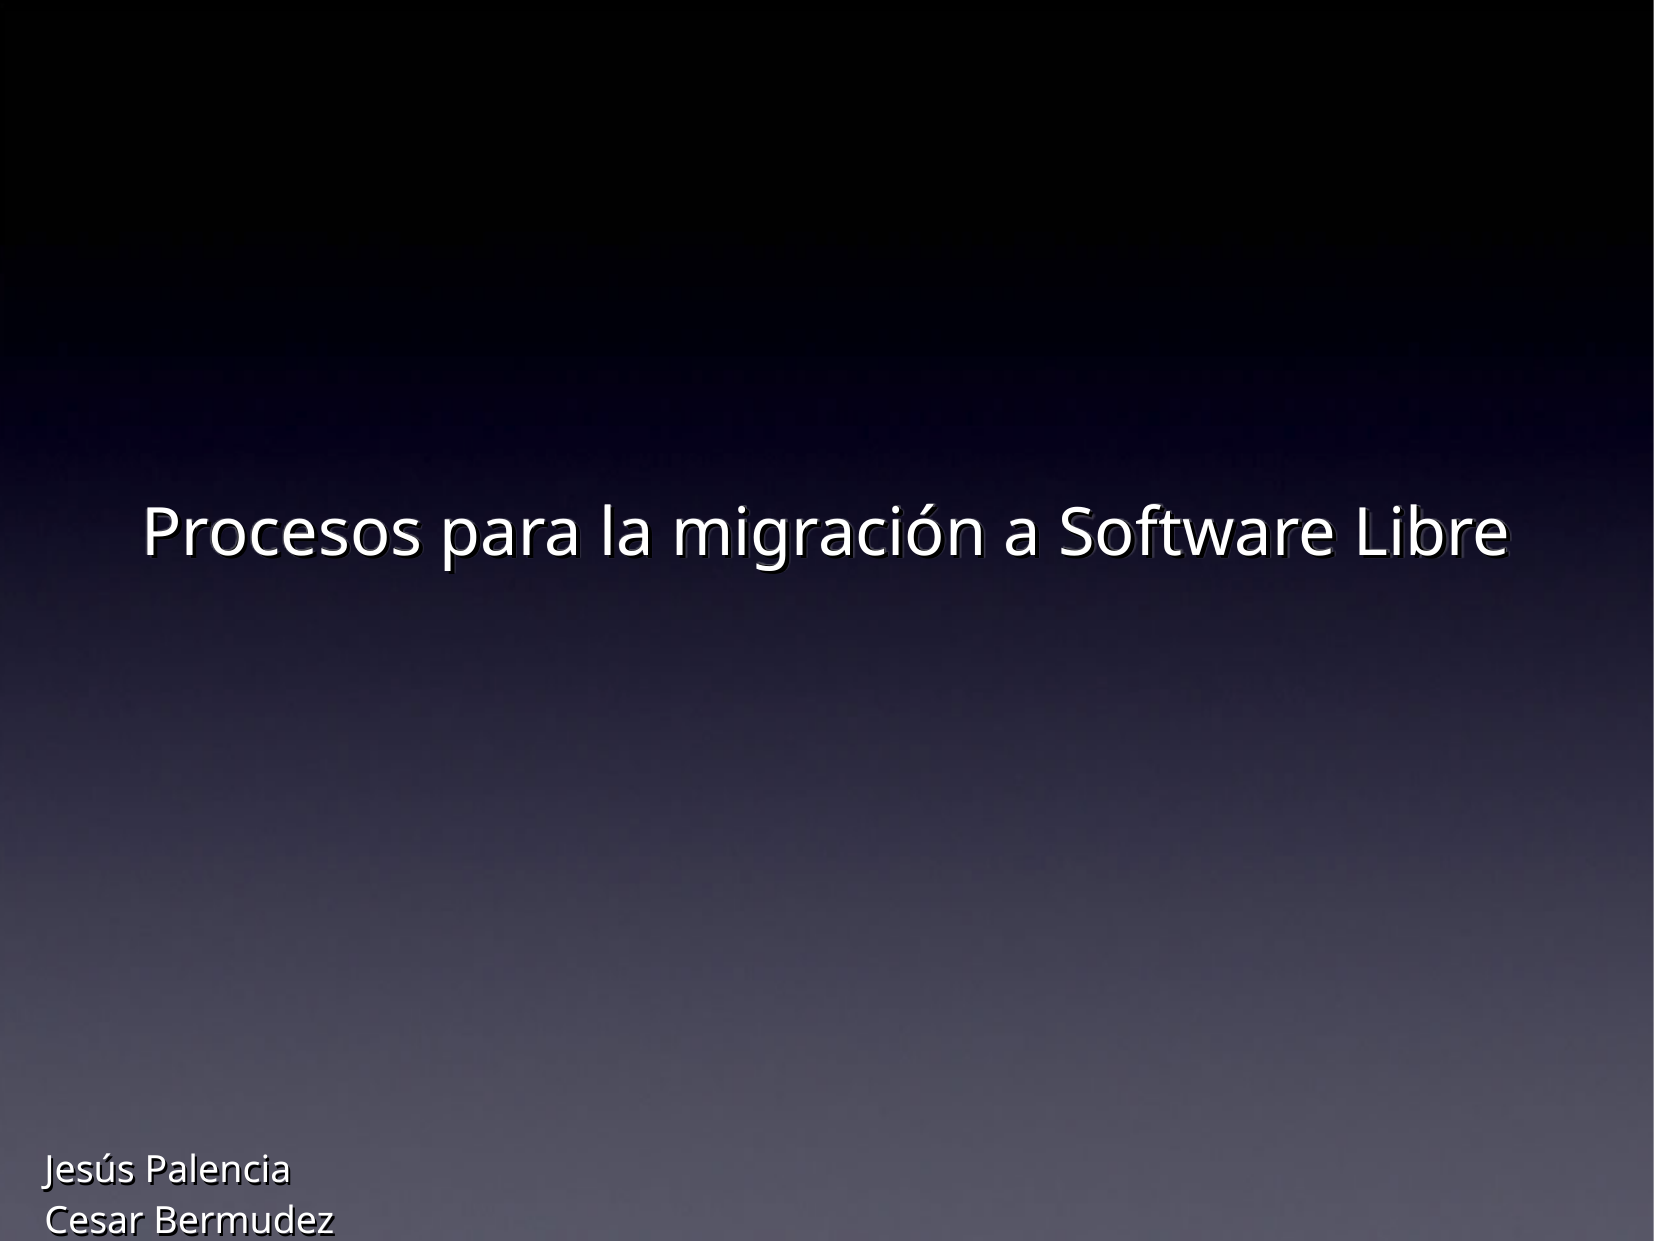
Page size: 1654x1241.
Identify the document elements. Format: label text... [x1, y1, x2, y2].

text_box Jesús Palencia Cesar Bermudez [29, 1033, 827, 1220]
picture [0, 0, 1654, 1241]
subtitle Procesos para la migración a Software Libre [82, 49, 1571, 1010]
